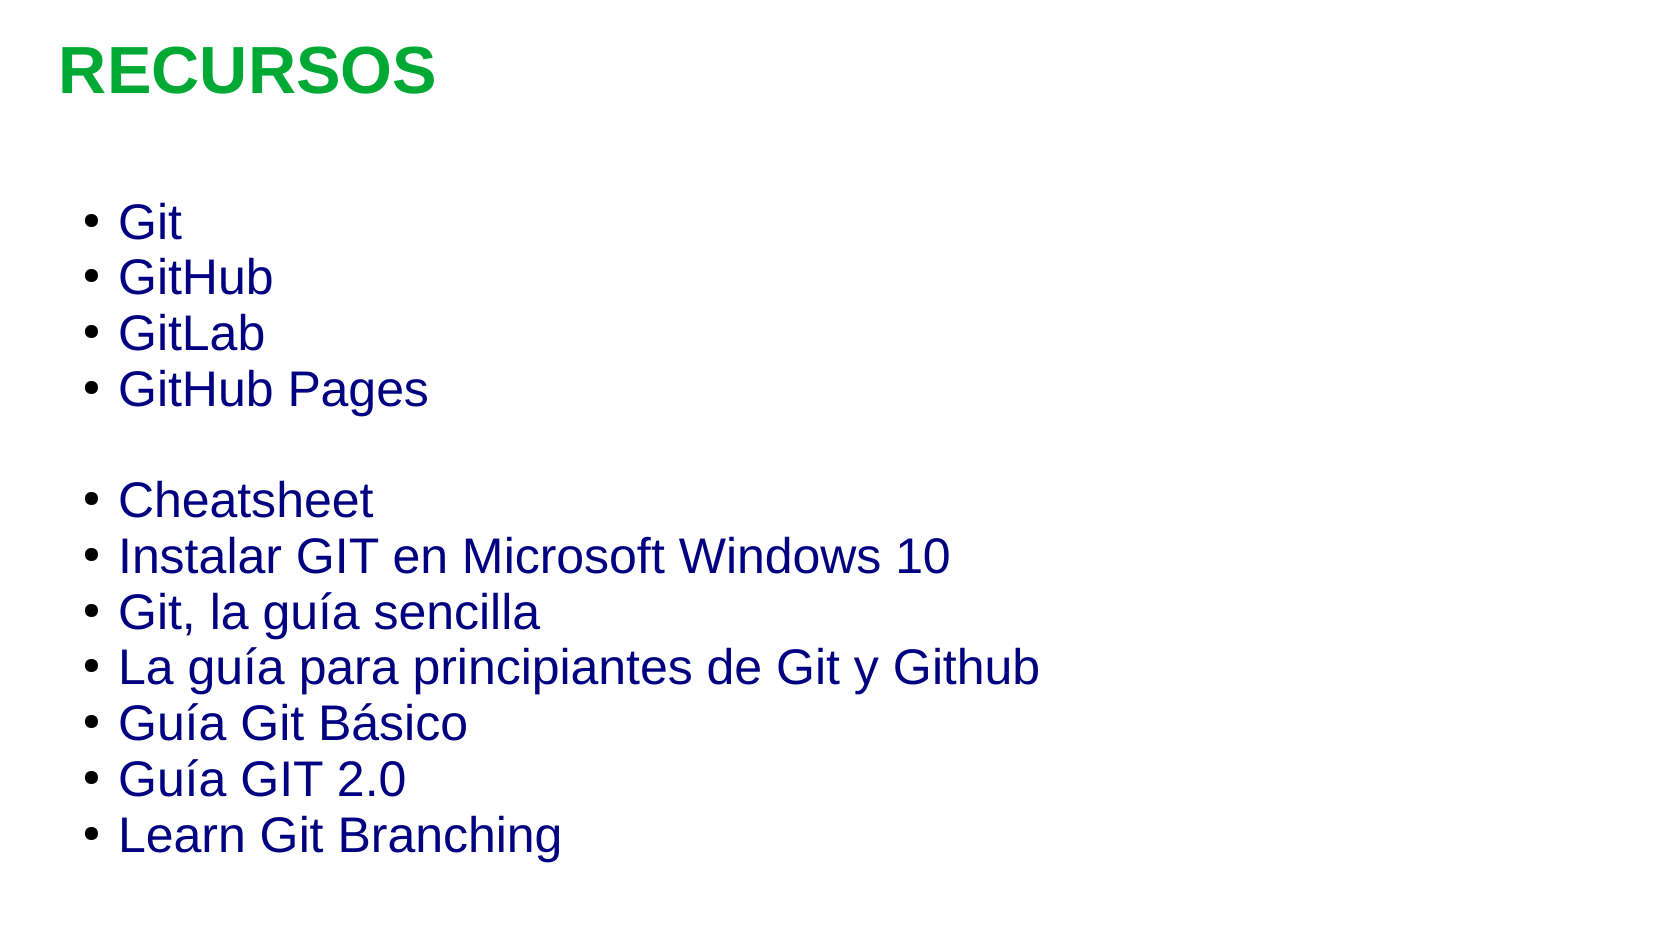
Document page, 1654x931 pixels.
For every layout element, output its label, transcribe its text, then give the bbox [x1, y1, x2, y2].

subtitle Git GitHub GitLab GitHub Pages Cheatsheet Instalar GIT en Microsoft Windows 10 Git, la guía sencilla La guía para principiantes de Git y Github Guía Git Básico Guía GIT 2.0 Learn Git Branching [82, 138, 1571, 863]
title RECURSOS [59, 24, 1548, 118]
